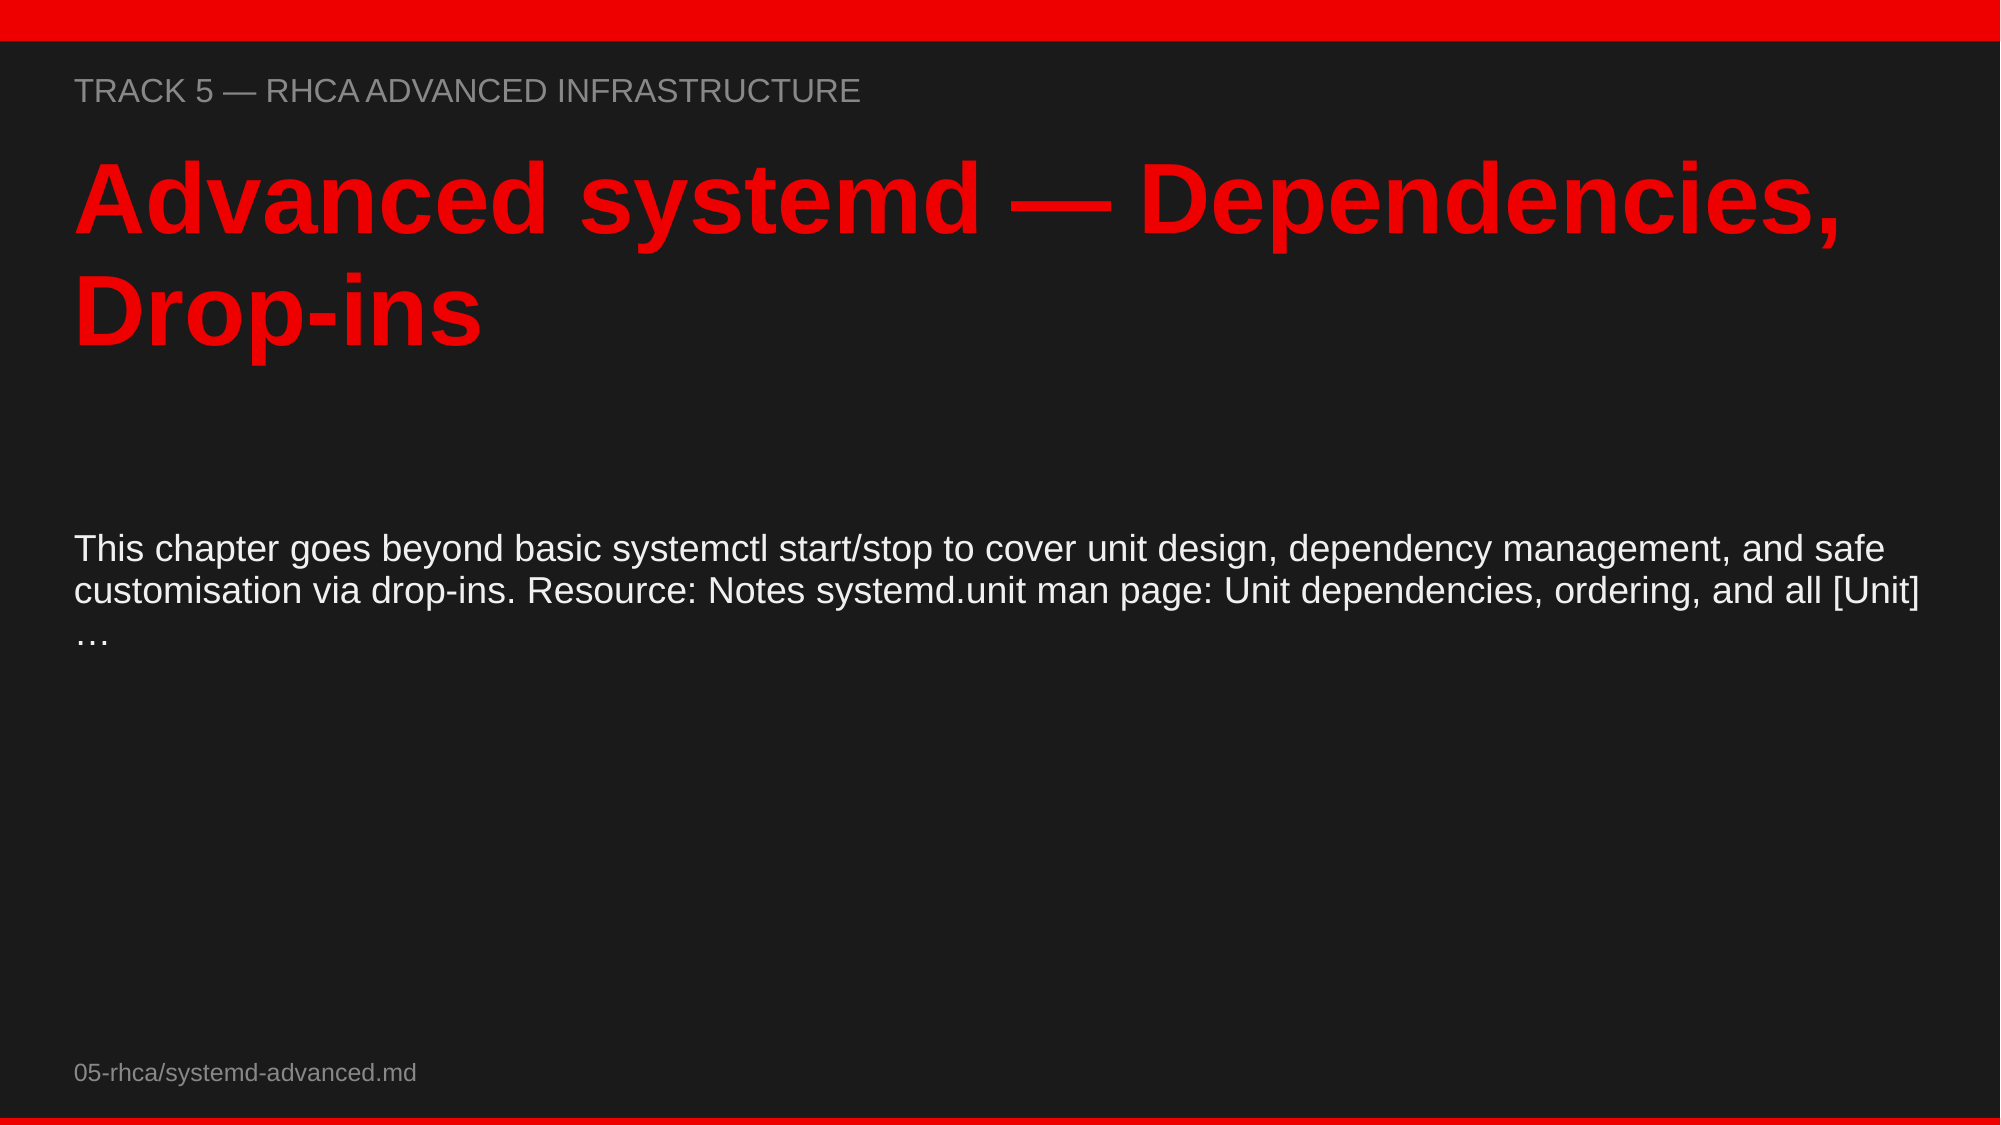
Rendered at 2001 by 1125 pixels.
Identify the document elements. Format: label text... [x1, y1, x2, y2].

text_box TRACK 5 — RHCA ADVANCED INFRASTRUCTURE [59, 64, 1942, 119]
text_box This chapter goes beyond basic systemctl start/stop to cover unit design, dependency management, and safe customisation via drop-ins. Resource: Notes systemd.unit man page: Unit dependencies, ordering, and all [Unit] … [59, 519, 1942, 727]
text_box [0, 0, 2001, 42]
text_box 05-rhca/systemd-advanced.md [59, 1051, 1942, 1093]
text_box Advanced systemd — Dependencies, Drop-ins [59, 135, 1942, 461]
text_box [0, 1117, 2001, 1125]
